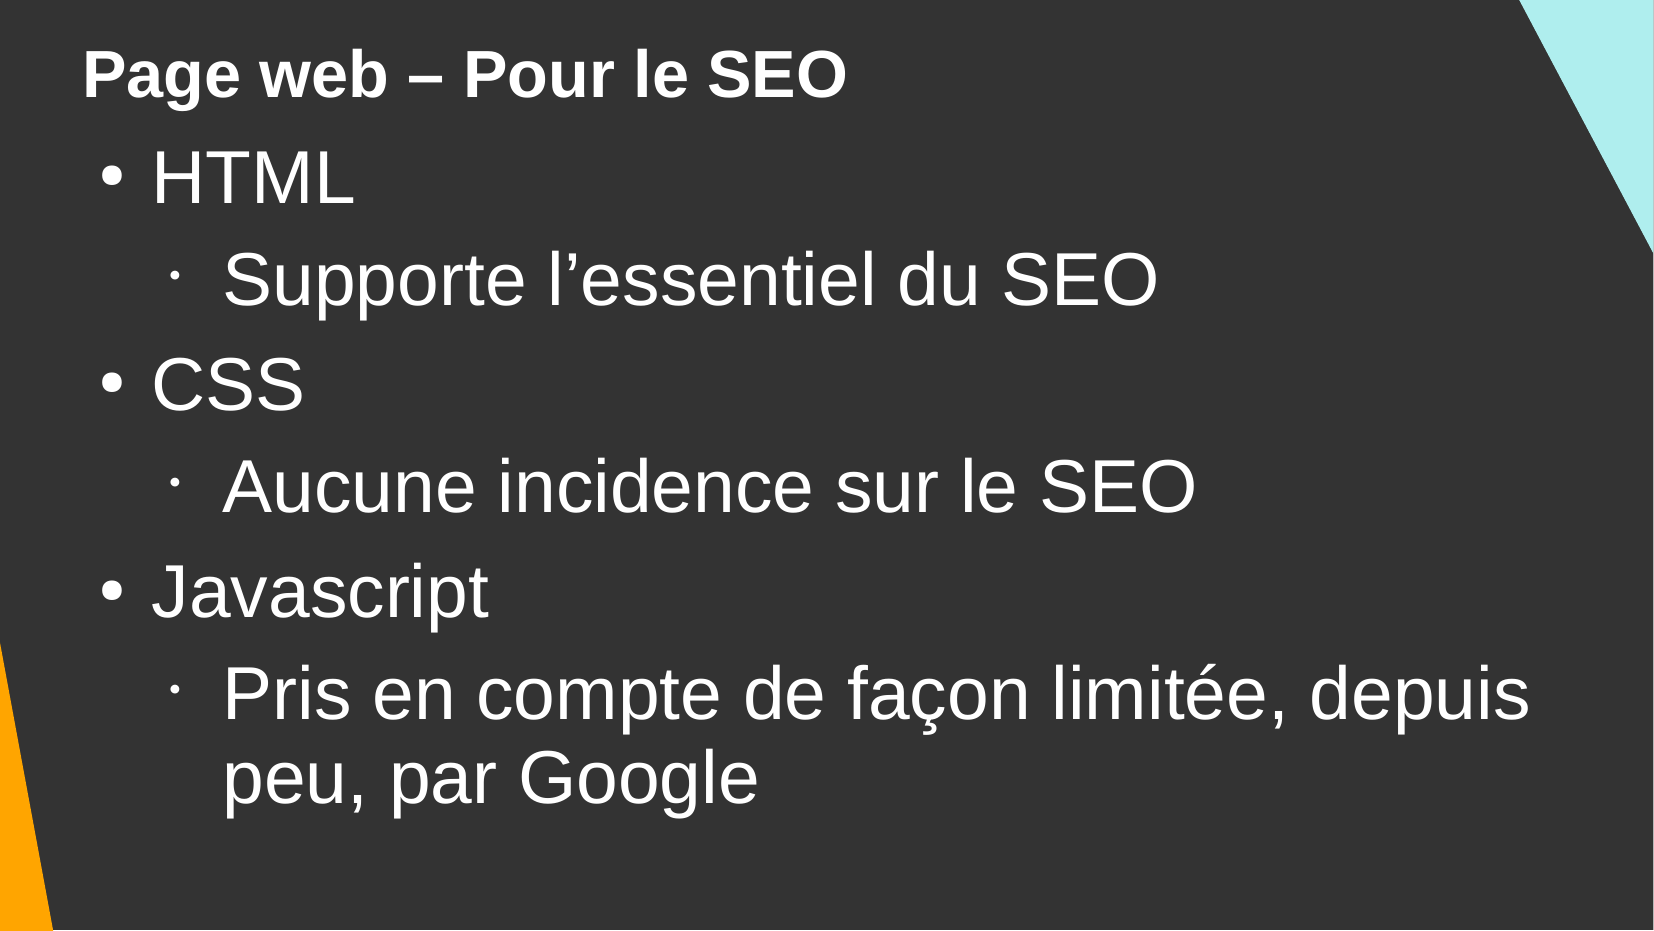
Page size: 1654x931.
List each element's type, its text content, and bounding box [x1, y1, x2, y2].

text_box [0, 642, 54, 931]
title Page web – Pour le SEO [82, 36, 1571, 114]
text_box [1519, 0, 1654, 255]
list HTML Supporte l’essentiel du SEO CSS Aucune incidence sur le SEO Javascript Pris en compte de façon limitée, depuis peu, par Google [80, 135, 1569, 827]
